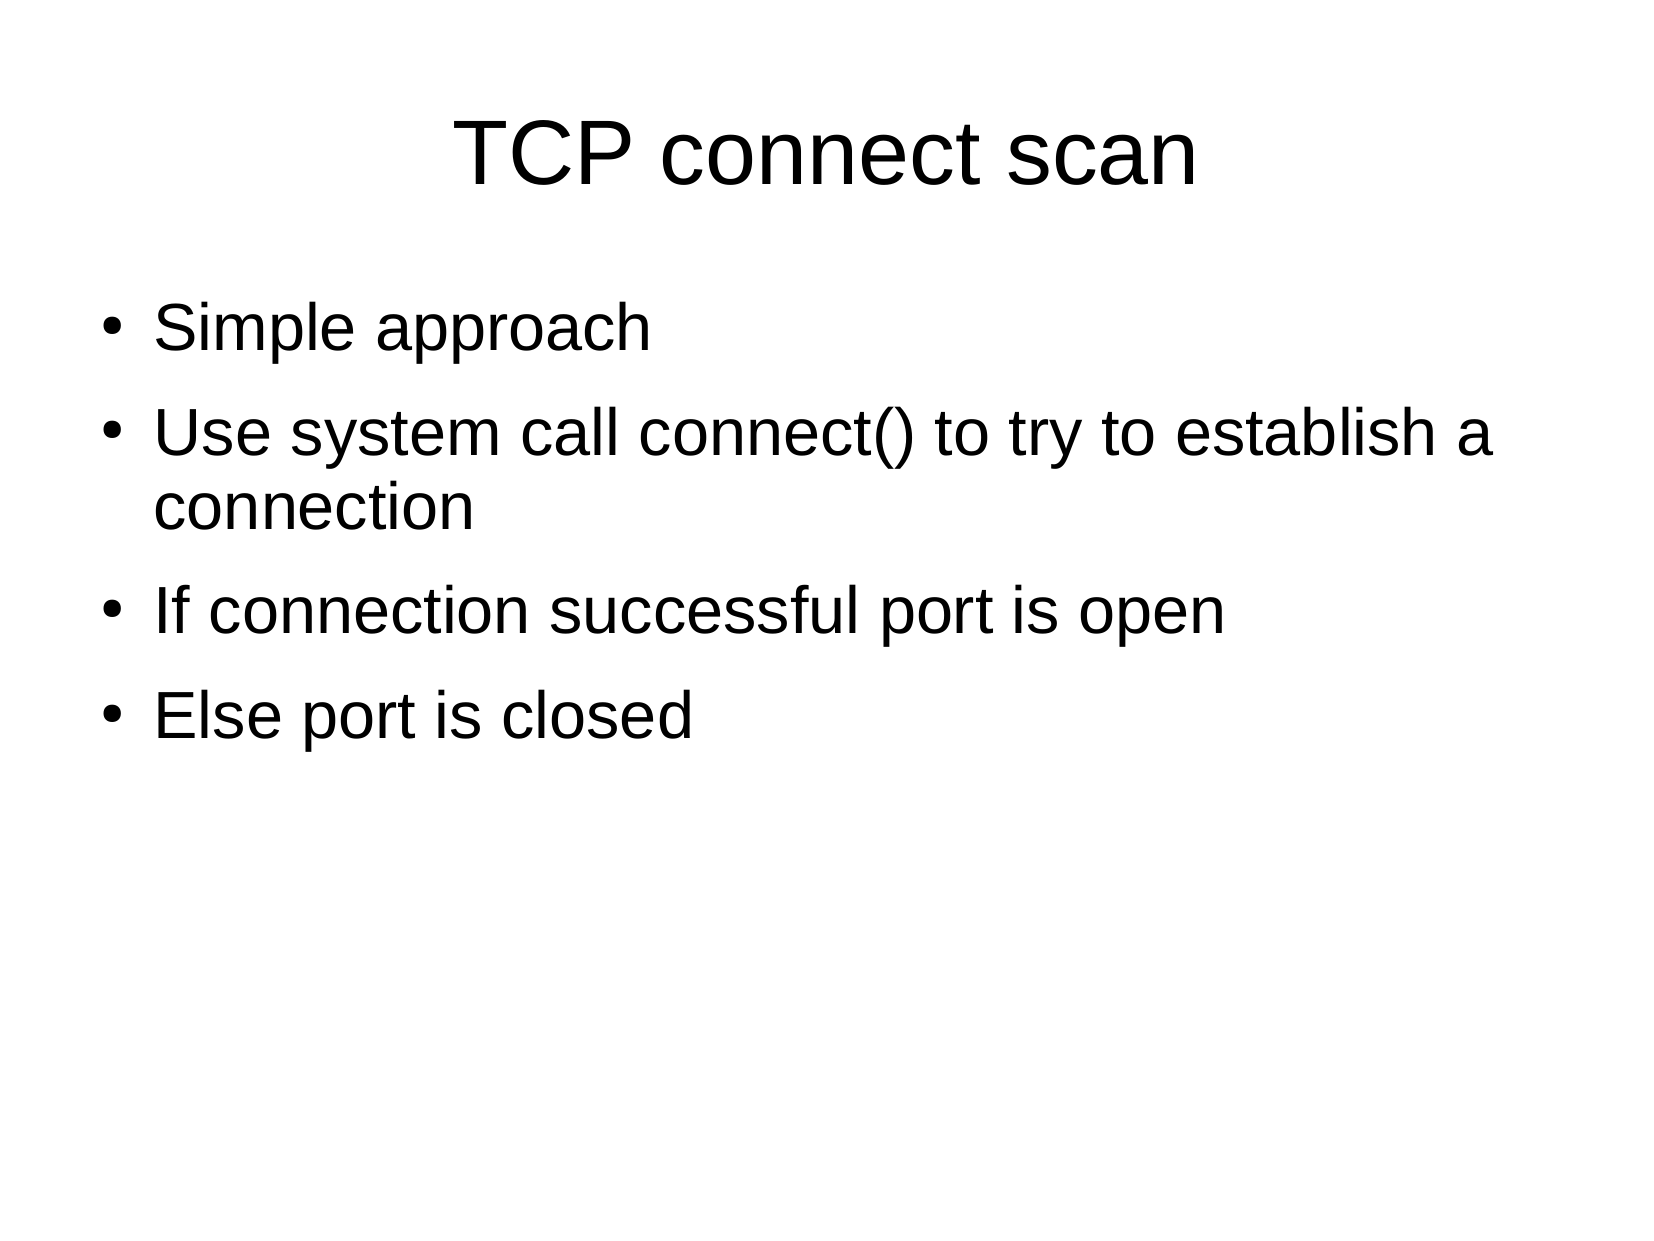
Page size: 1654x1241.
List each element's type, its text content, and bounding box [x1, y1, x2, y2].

title TCP connect scan [82, 49, 1571, 257]
list Simple approach Use system call connect() to try to establish a connection If connection successful port is open Else port is closed [82, 290, 1571, 1010]
